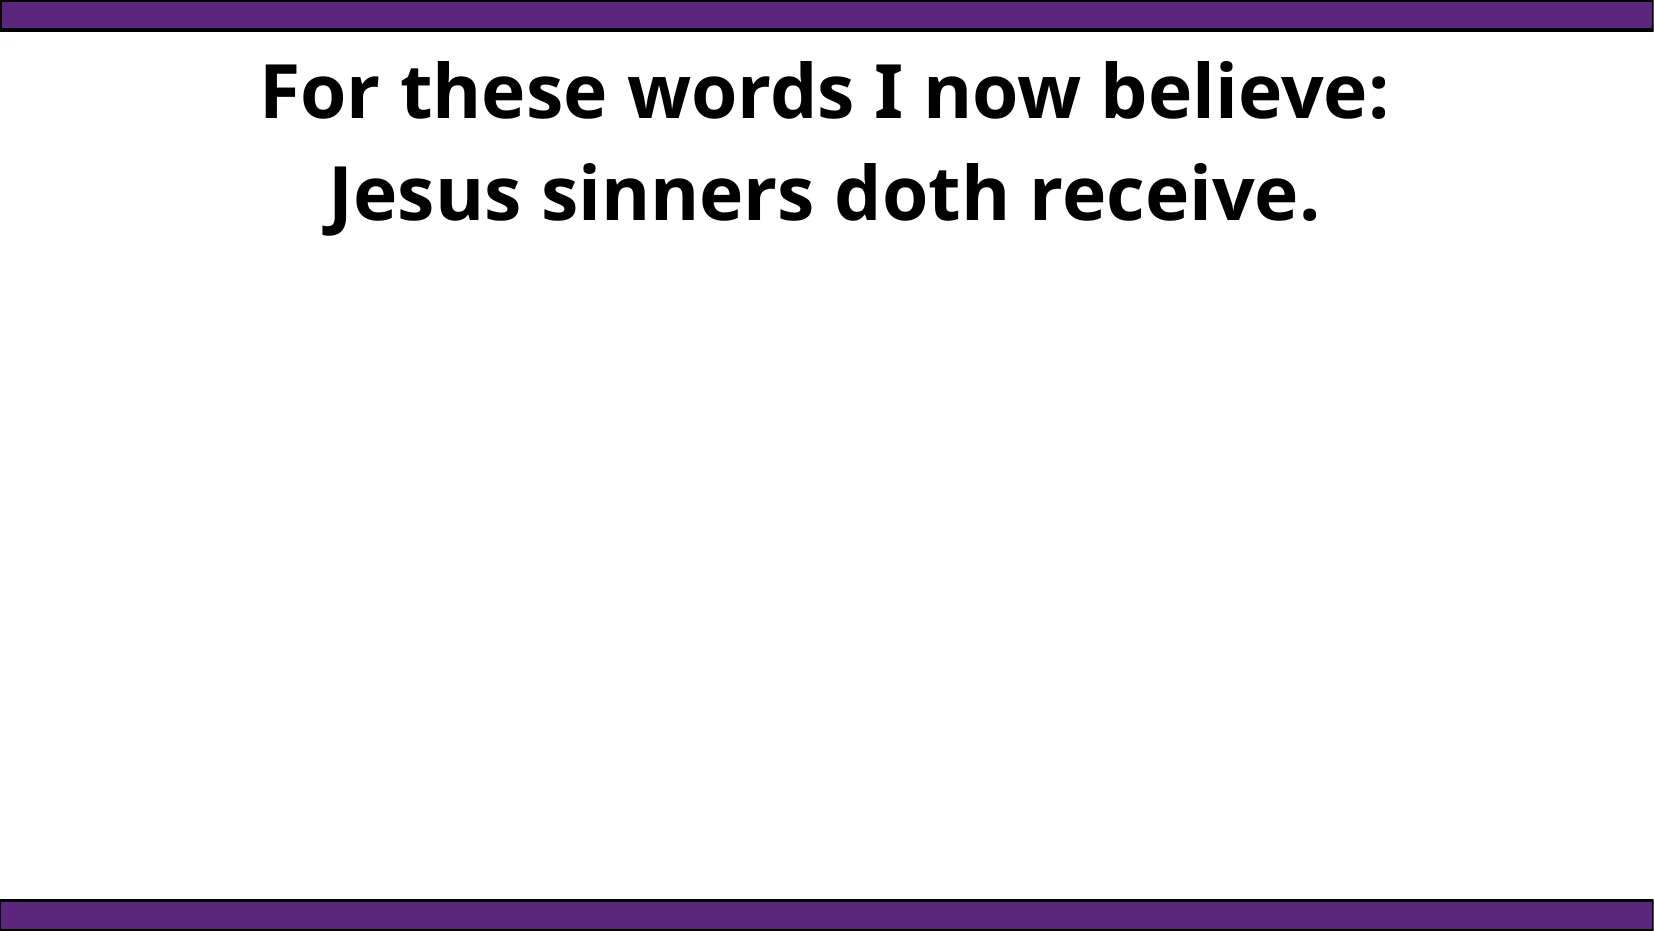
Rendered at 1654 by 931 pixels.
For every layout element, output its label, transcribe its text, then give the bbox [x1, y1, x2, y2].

picture [0, 31, 1654, 900]
text_box [0, 900, 1654, 931]
text_box [0, 0, 1654, 31]
text_box For these words I now believe: Jesus sinners doth receive. [60, 30, 1591, 246]
